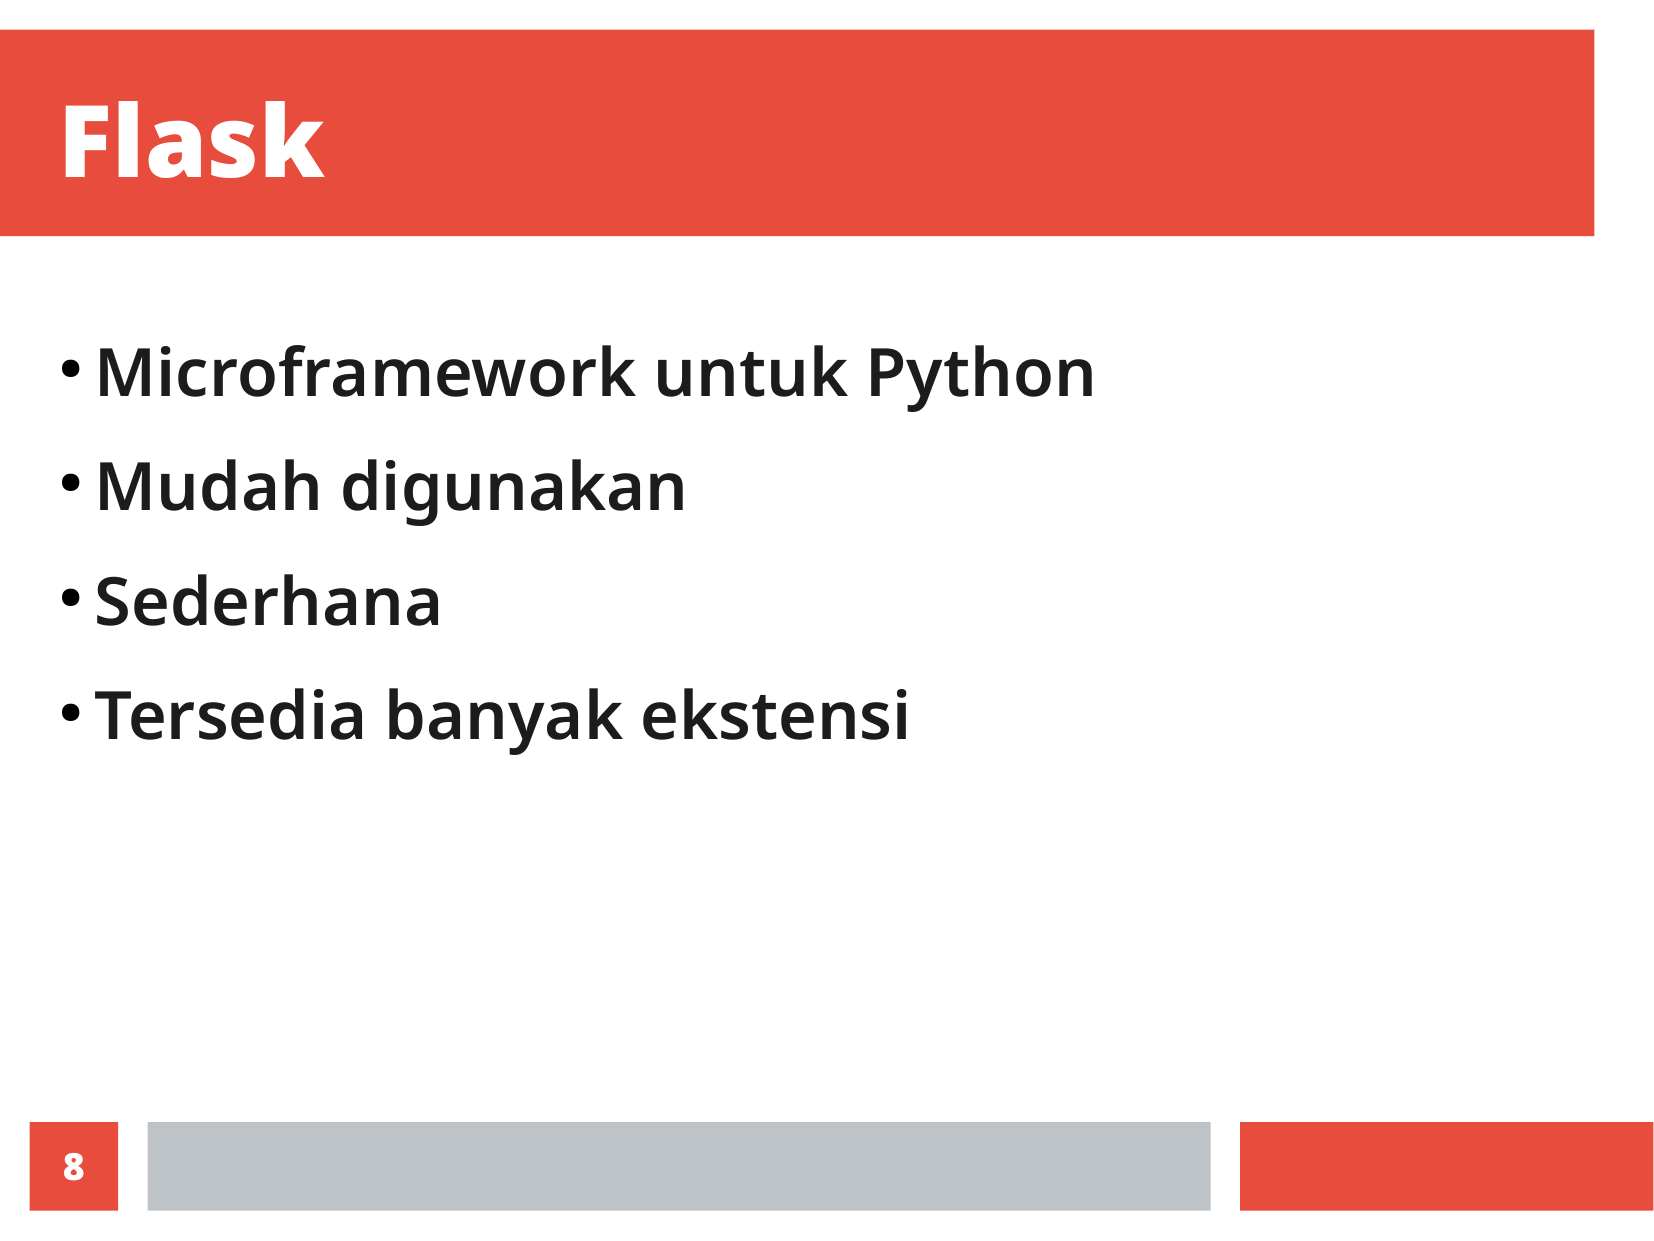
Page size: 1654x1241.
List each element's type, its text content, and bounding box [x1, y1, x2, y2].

list Microframework untuk Python Mudah digunakan Sederhana Tersedia banyak ekstensi [59, 324, 1565, 1093]
title Flask [59, 59, 1595, 207]
